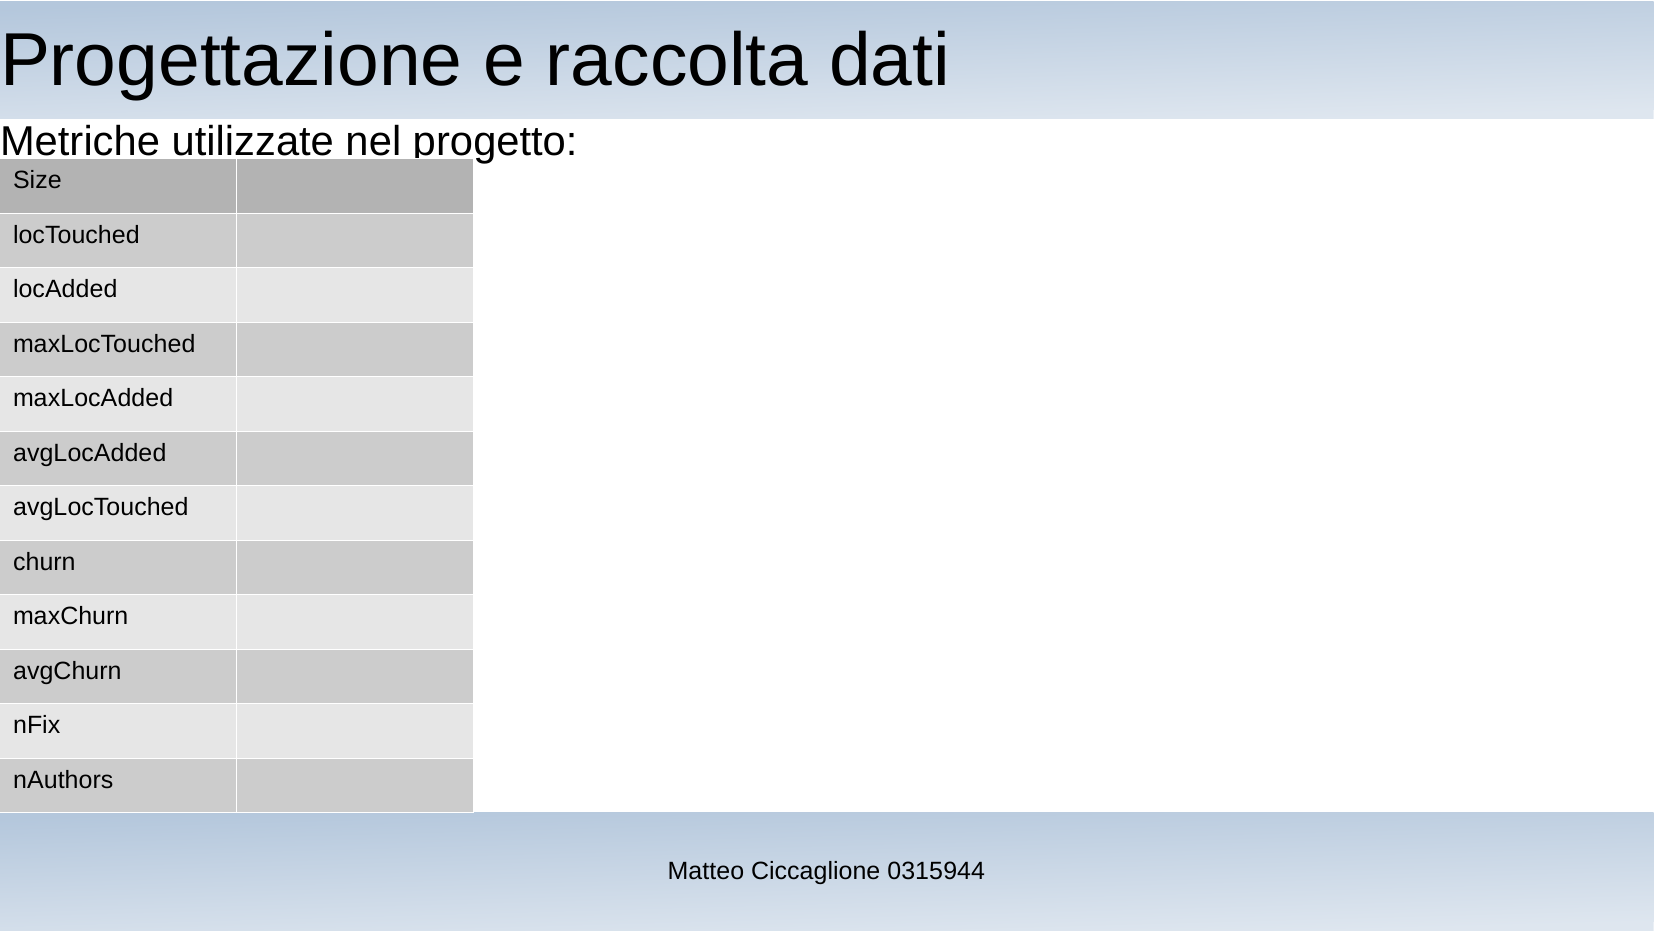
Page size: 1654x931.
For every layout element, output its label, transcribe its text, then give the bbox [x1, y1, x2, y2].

table_cell avgLocTouched [0, 486, 236, 540]
table_cell [237, 704, 473, 758]
table_cell maxLocAdded [0, 377, 236, 431]
title Matteo Ciccaglione 0315944 [0, 812, 1654, 931]
table_cell nAuthors [0, 759, 236, 812]
table_cell [237, 541, 473, 594]
table_header Size [0, 159, 236, 213]
table_cell avgLocAdded [0, 432, 236, 485]
table_cell [237, 650, 473, 703]
table_header [237, 159, 473, 213]
table_cell maxChurn [0, 595, 236, 649]
table_cell [237, 432, 473, 485]
table_cell nFix [0, 704, 236, 758]
table_cell avgChurn [0, 650, 236, 703]
table_cell [237, 323, 473, 376]
table_cell [237, 377, 473, 431]
table_cell [237, 214, 473, 267]
table_cell churn [0, 541, 236, 594]
subtitle Metriche utilizzate nel progetto: [0, 119, 1654, 812]
table_cell [237, 486, 473, 540]
table_cell locAdded [0, 268, 236, 322]
table_cell [237, 595, 473, 649]
table_cell locTouched [0, 214, 236, 267]
table_cell [237, 268, 473, 322]
title Progettazione e raccolta dati [0, 1, 1654, 119]
table_cell maxLocTouched [0, 323, 236, 376]
table_cell [237, 759, 473, 812]
